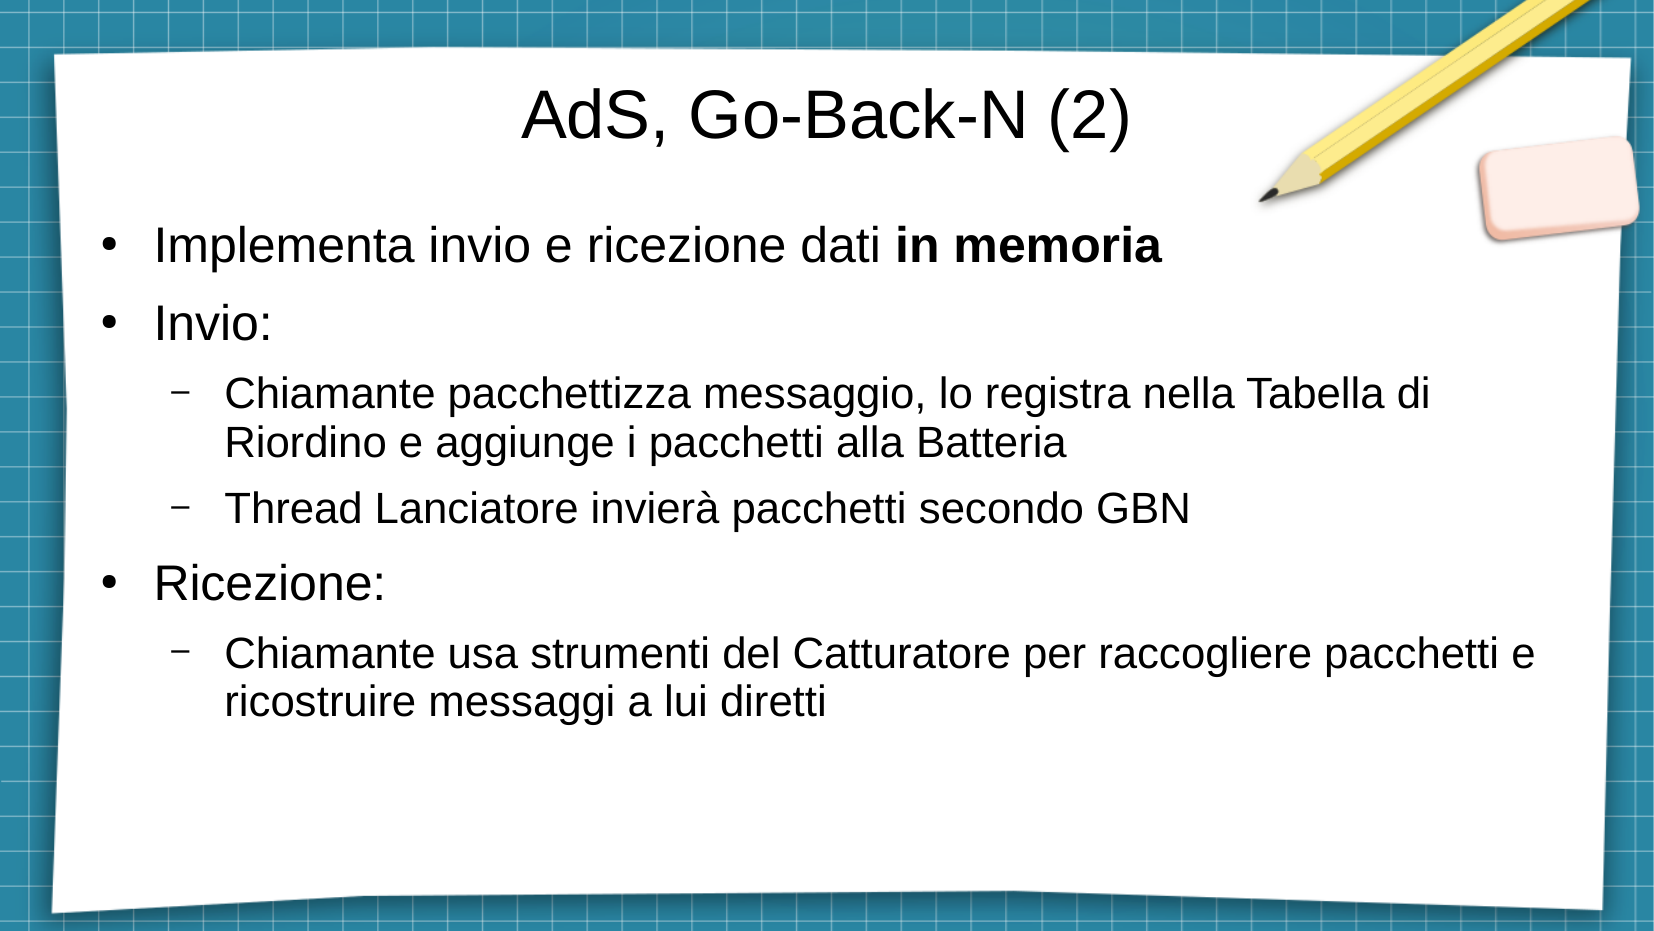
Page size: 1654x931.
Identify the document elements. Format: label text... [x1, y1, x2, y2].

title AdS, Go-Back-N (2) [82, 37, 1571, 193]
list Implementa invio e ricezione dati in memoria Invio: Chiamante pacchettizza messaggio, lo registra nella Tabella di Riordino e aggiunge i pacchetti alla Batteria Thread Lanciatore invierà pacchetti secondo GBN Ricezione: Chiamante usa strumenti del Catturatore per raccogliere pacchetti e ricostruire messaggi a lui diretti [82, 217, 1571, 758]
picture [0, 0, 1654, 931]
